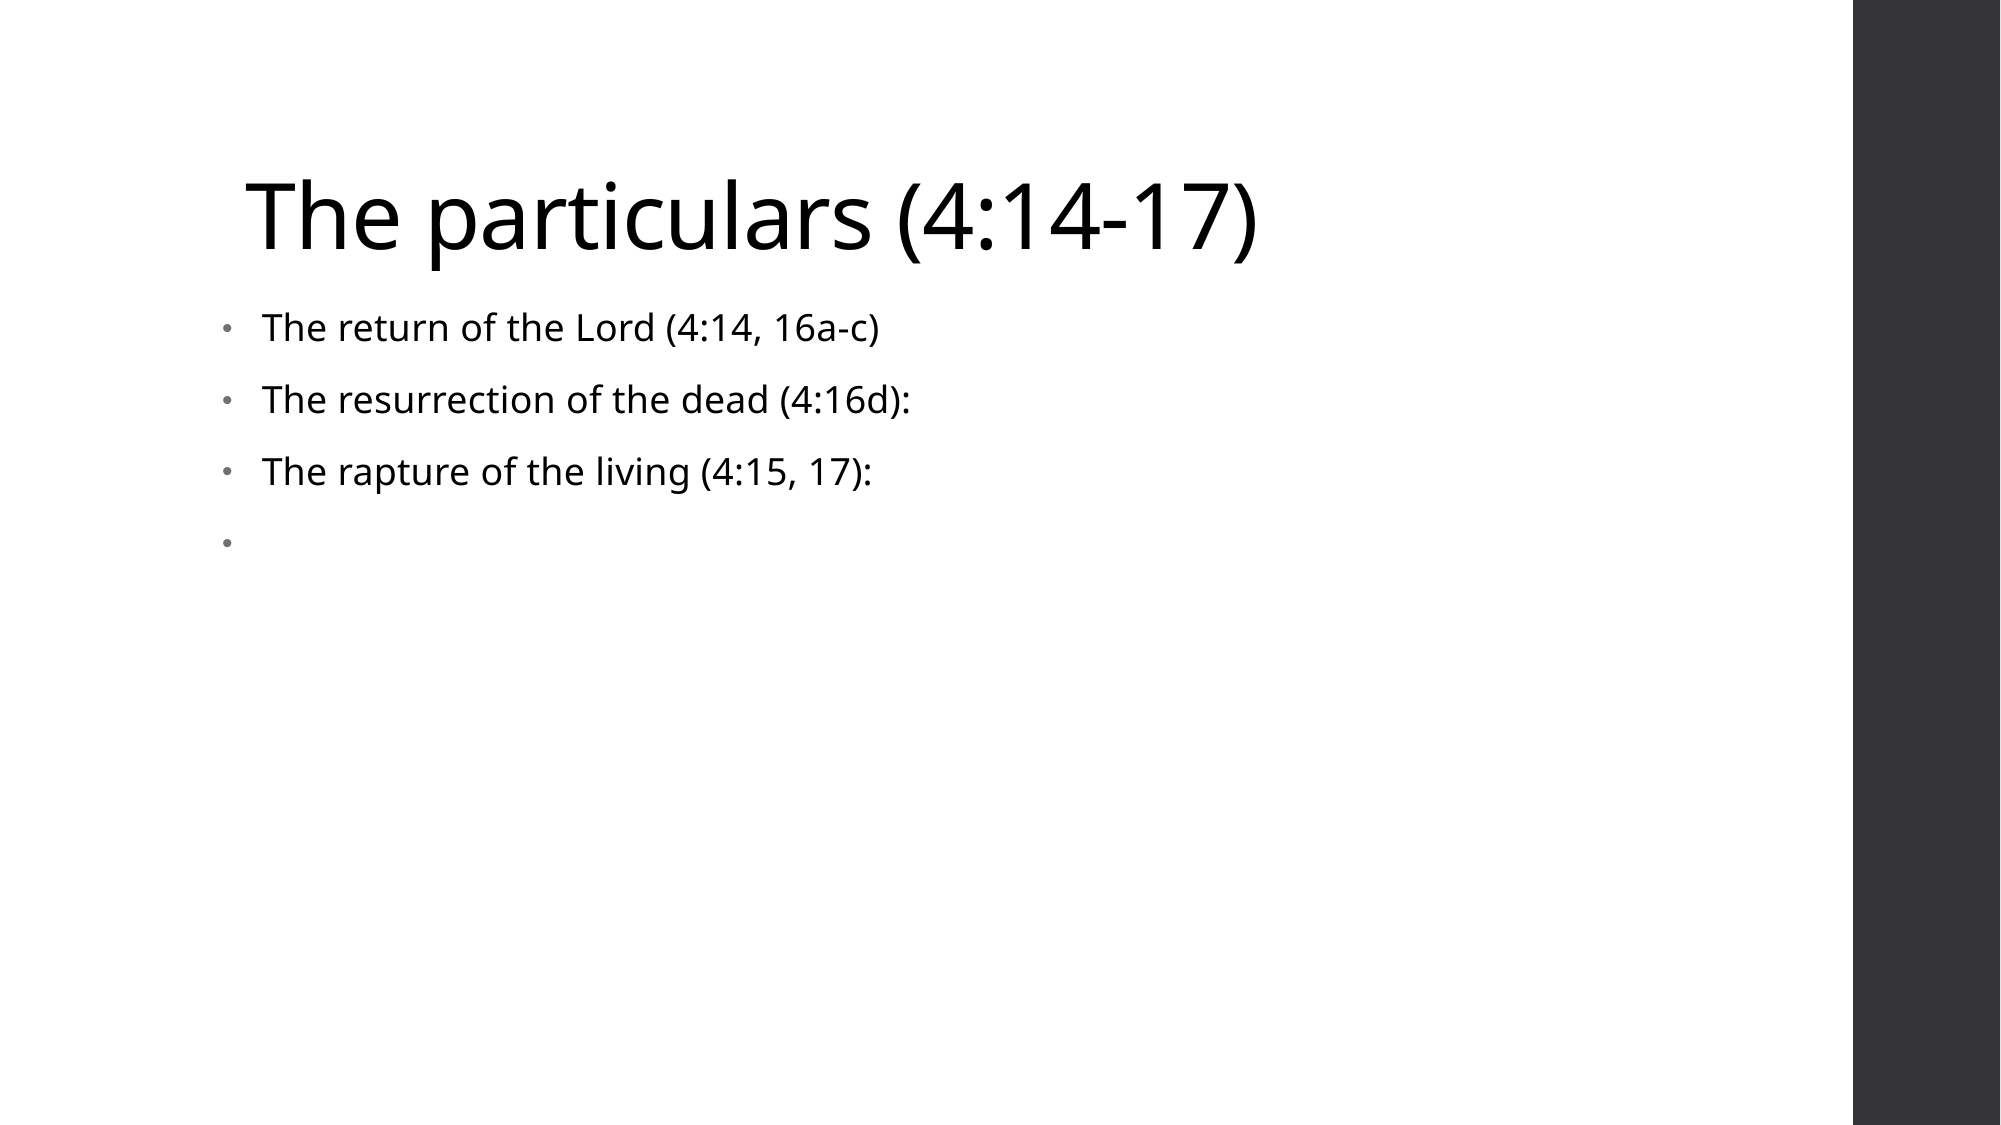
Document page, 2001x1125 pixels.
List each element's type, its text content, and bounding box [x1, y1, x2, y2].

list The return of the Lord (4:14, 16a-c) The resurrection of the dead (4:16d): The rapture of the living (4:15, 17): [206, 299, 1617, 1014]
title The particulars (4:14-17) [206, 60, 1797, 278]
